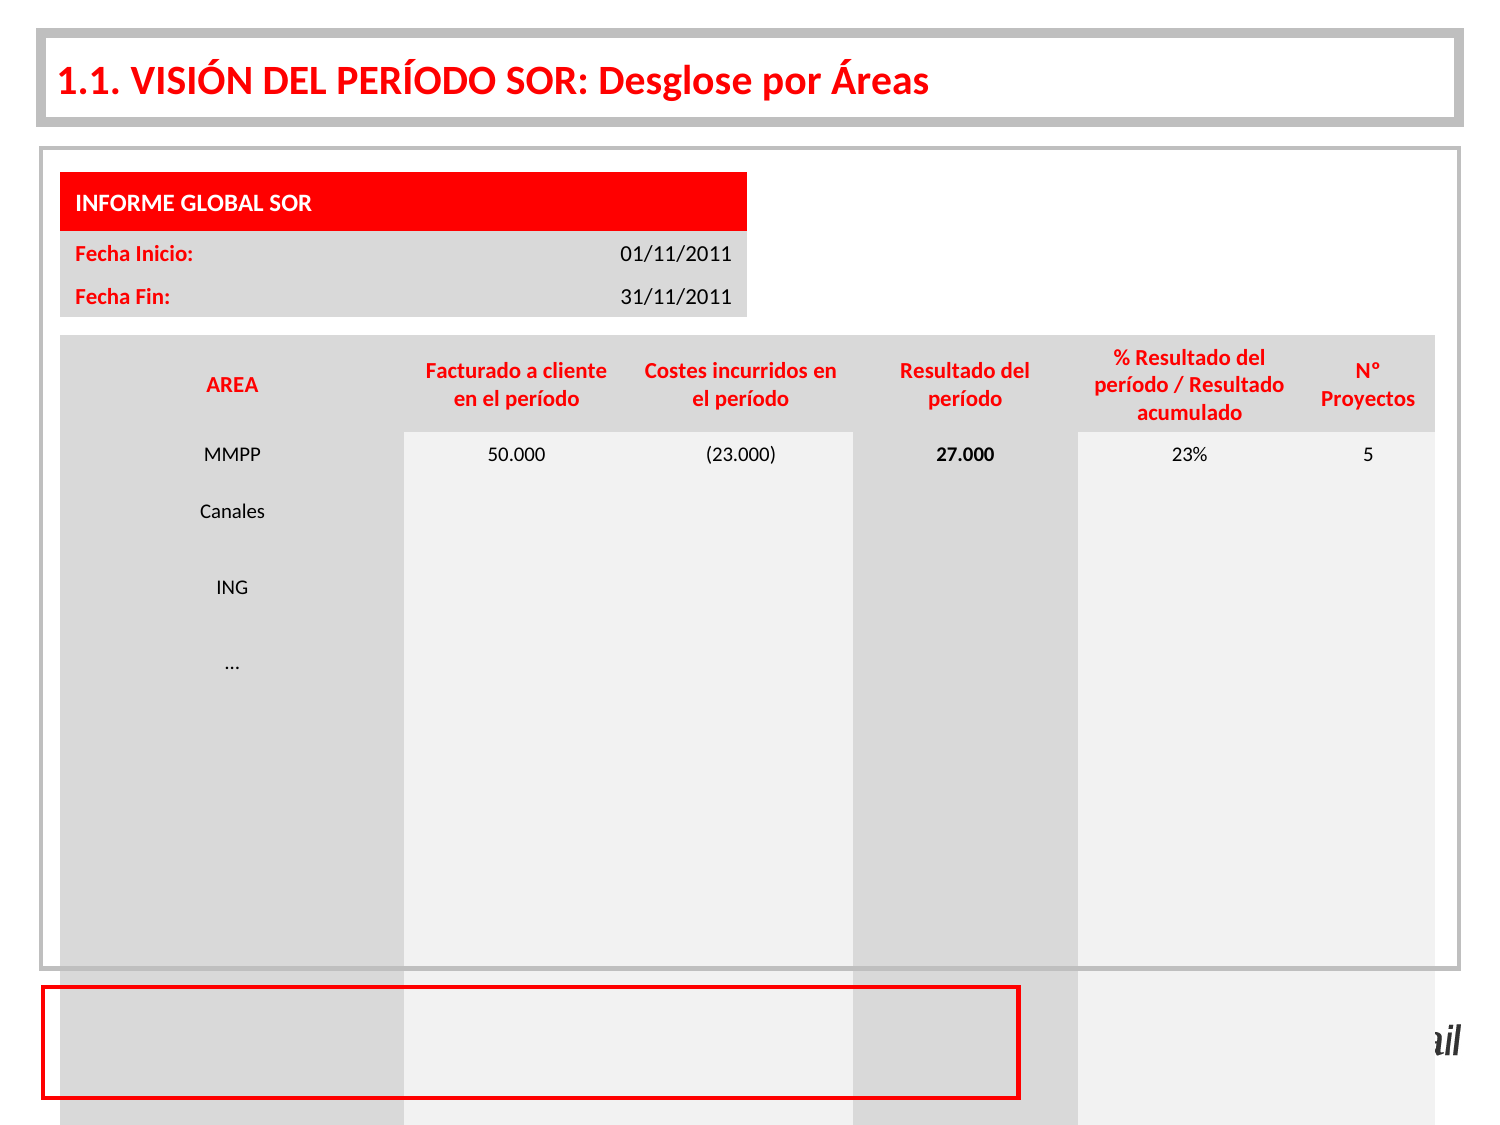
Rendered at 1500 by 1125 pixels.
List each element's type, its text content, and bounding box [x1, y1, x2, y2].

table_cell [60, 850, 404, 925]
table_cell [60, 1001, 404, 1076]
table_cell [1302, 548, 1435, 624]
table_cell [1078, 624, 1302, 699]
table_cell 27.000 [853, 432, 1078, 473]
table_header % Resultado del período / Resultado acumulado [1078, 335, 1302, 432]
table_cell [404, 1001, 629, 1076]
table_cell 5 [1302, 432, 1435, 473]
table_cell [1078, 774, 1302, 850]
table_cell [404, 624, 629, 699]
table_cell [60, 1100, 404, 1125]
table_cell [853, 473, 1078, 548]
table_header Costes incurridos en el período [629, 335, 853, 432]
table_cell [1302, 850, 1435, 925]
table_cell [60, 989, 404, 1001]
table_cell [404, 473, 629, 548]
table_cell [629, 1100, 853, 1125]
table_cell [60, 774, 404, 850]
table_header Nº Proyectos [1302, 335, 1435, 432]
table_cell [404, 1076, 629, 1096]
table_cell (23.000) [629, 432, 853, 473]
table_cell [629, 989, 853, 1001]
table_cell [1078, 473, 1302, 548]
table_cell [1302, 1076, 1435, 1125]
table_cell [1078, 1076, 1302, 1125]
table_cell [1021, 1001, 1078, 1076]
table_header Facturado a cliente en el período [404, 335, 629, 432]
table_cell 01/11/2011 [404, 231, 747, 274]
table_cell 31/11/2011 [404, 274, 747, 317]
table_cell [404, 1100, 629, 1125]
table_cell [853, 989, 1016, 1001]
table_cell [629, 925, 853, 966]
table_cell [629, 1001, 853, 1076]
table_cell [629, 774, 853, 850]
table_cell [1078, 699, 1302, 774]
table_cell [1302, 1001, 1435, 1076]
table_cell [404, 925, 629, 966]
table_cell … [60, 624, 404, 699]
table_cell ING [60, 548, 404, 624]
table_cell [853, 699, 1078, 774]
table_cell [853, 925, 1078, 966]
table_cell [404, 699, 629, 774]
table_cell [60, 699, 404, 774]
table_cell [853, 548, 1078, 624]
table_cell [853, 1076, 1078, 1125]
table_cell [629, 624, 853, 699]
table_cell [853, 850, 1078, 925]
table_header Resultado del período [853, 335, 1078, 432]
table_cell [629, 850, 853, 925]
table_cell [853, 1001, 1016, 1076]
table_cell Canales [60, 473, 404, 548]
table_cell [629, 473, 853, 548]
table_cell [1302, 699, 1435, 774]
table_cell [404, 971, 629, 985]
table_cell 23% [1078, 432, 1302, 473]
picture [1435, 999, 1472, 1098]
table_cell Fecha Fin: [60, 274, 404, 317]
table_cell [404, 989, 629, 1001]
table_cell Fecha Inicio: [60, 231, 404, 274]
table_cell [60, 1076, 404, 1096]
table_cell [1302, 473, 1435, 548]
text_box 1.1. VISIÓN DEL PERÍODO SOR: Desglose por Áreas [41, 33, 1459, 122]
table_cell [629, 699, 853, 774]
table_cell [1078, 925, 1302, 966]
table_cell [404, 774, 629, 850]
table_cell [1078, 850, 1302, 925]
table_cell [853, 624, 1078, 699]
table_cell [60, 925, 404, 966]
table_cell [1302, 624, 1435, 699]
table_cell [1078, 548, 1302, 624]
table_cell [1078, 1001, 1302, 1076]
table_cell 50.000 [404, 432, 629, 473]
table_header AREA [60, 335, 404, 432]
table_cell [853, 971, 1078, 1001]
table_cell [1302, 971, 1435, 1001]
table_cell [629, 1076, 853, 1096]
table_cell [404, 850, 629, 925]
table_cell [404, 548, 629, 624]
table_cell [1302, 925, 1435, 966]
table_cell [853, 774, 1078, 850]
table_cell [1078, 971, 1302, 1001]
table_cell [60, 971, 404, 985]
table_header INFORME GLOBAL SOR [60, 172, 747, 231]
table_cell [853, 1076, 1016, 1096]
table_cell [629, 971, 853, 985]
table_cell [629, 548, 853, 624]
table_cell [1302, 774, 1435, 850]
table_cell MMPP [60, 432, 404, 473]
